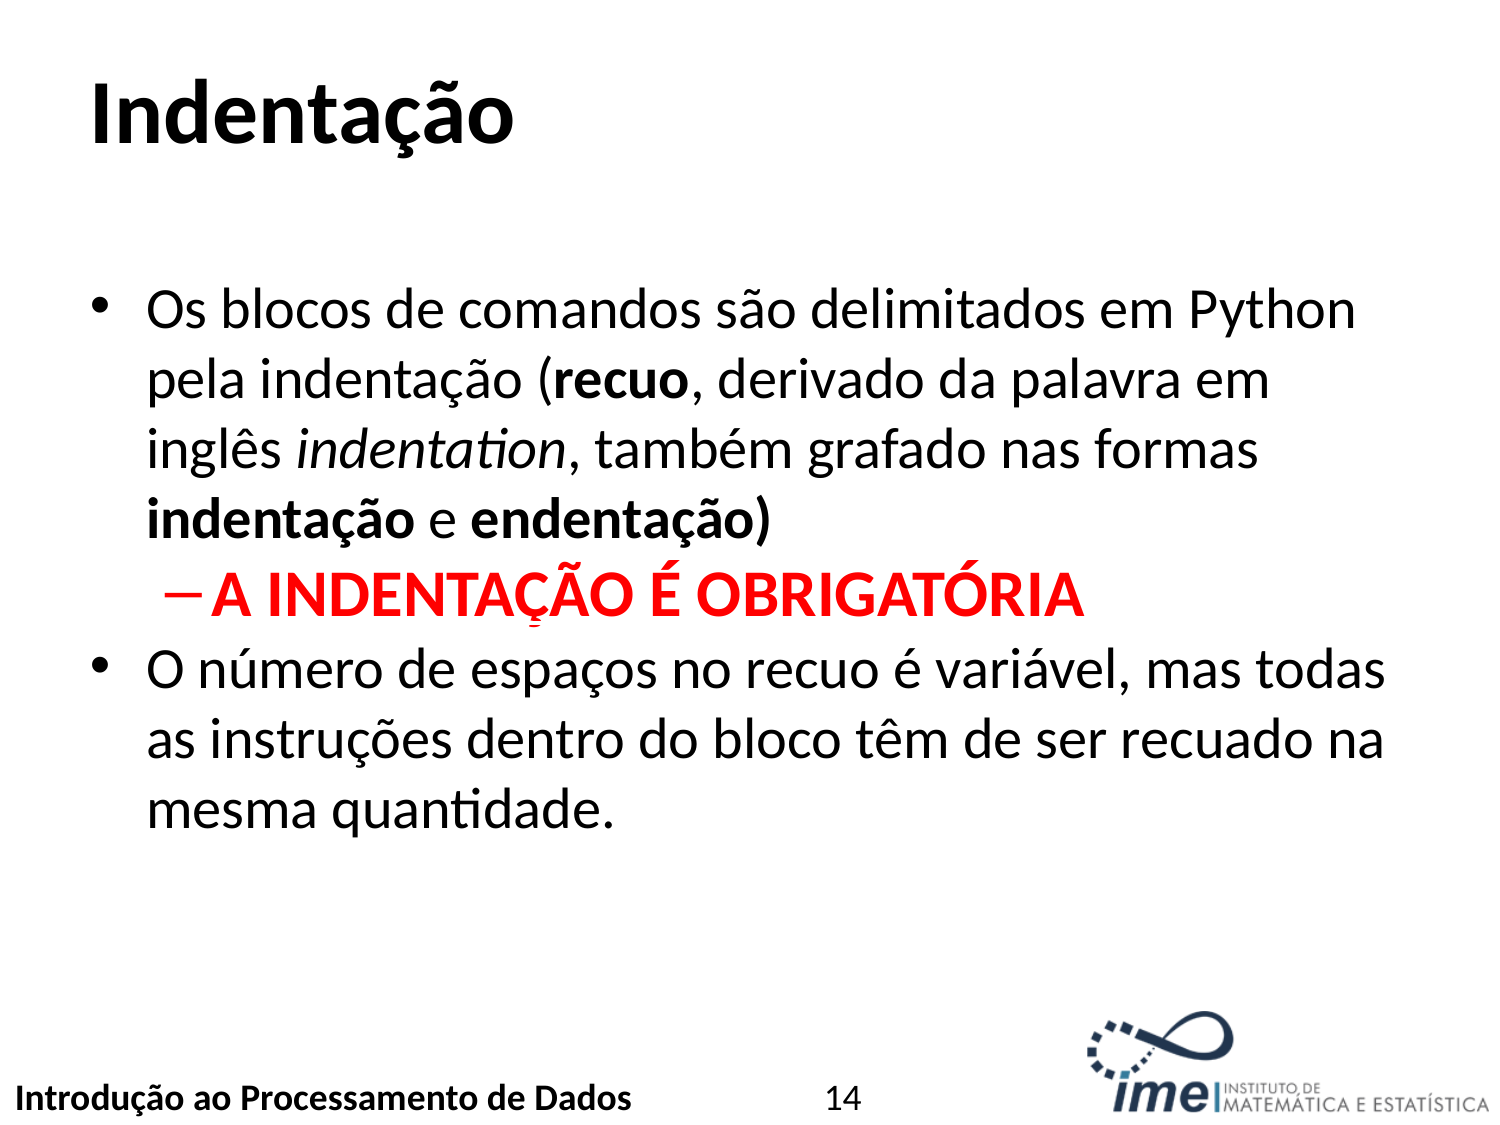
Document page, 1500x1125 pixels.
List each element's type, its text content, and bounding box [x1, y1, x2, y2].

text_box Os blocos de comandos são delimitados em Python pela indentação (recuo, derivado da palavra em inglês indentation, também grafado nas formas indentação e endentação) A INDENTAÇÃO É OBRIGATÓRIA O número de espaços no recuo é variável, mas todas as instruções dentro do bloco têm de ser recuado na mesma quantidade. [75, 262, 1425, 1005]
picture [1086, 1011, 1495, 1115]
text_box <number> [808, 1065, 1159, 1125]
text_box Indentação [75, 45, 1425, 233]
